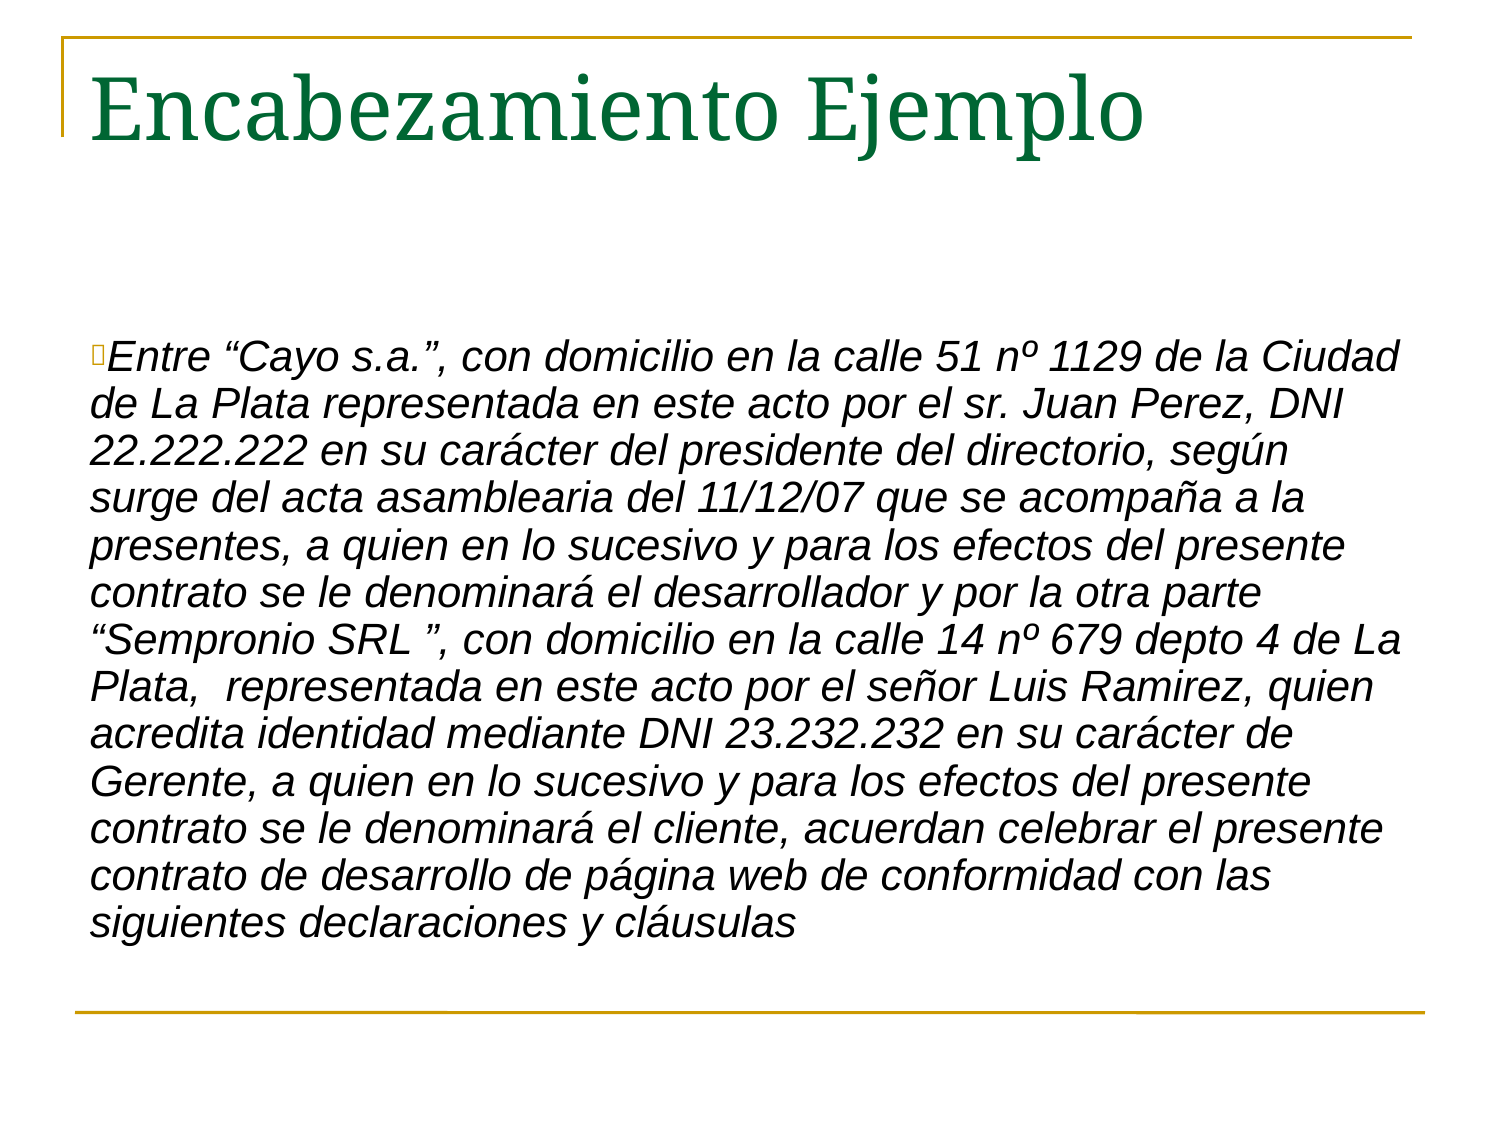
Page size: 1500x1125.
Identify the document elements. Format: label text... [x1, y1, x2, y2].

list Entre “Cayo s.a.”, con domicilio en la calle 51 nº 1129 de la Ciudad de La Plata representada en este acto por el sr. Juan Perez, DNI 22.222.222 en su carácter del presidente del directorio, según surge del acta asamblearia del 11/12/07 que se acompaña a la presentes, a quien en lo sucesivo y para los efectos del presente contrato se le denominará el desarrollador y por la otra parte “Sempronio SRL ”, con domicilio en la calle 14 nº 679 depto 4 de La Plata, representada en este acto por el señor Luis Ramirez, quien acredita identidad mediante DNI 23.232.232 en su carácter de Gerente, a quien en lo sucesivo y para los efectos del presente contrato se le denominará el cliente, acuerdan celebrar el presente contrato de desarrollo de página web de conformidad con las siguientes declaraciones y cláusulas [75, 262, 1425, 1006]
title Encabezamiento Ejemplo [75, 45, 1425, 233]
